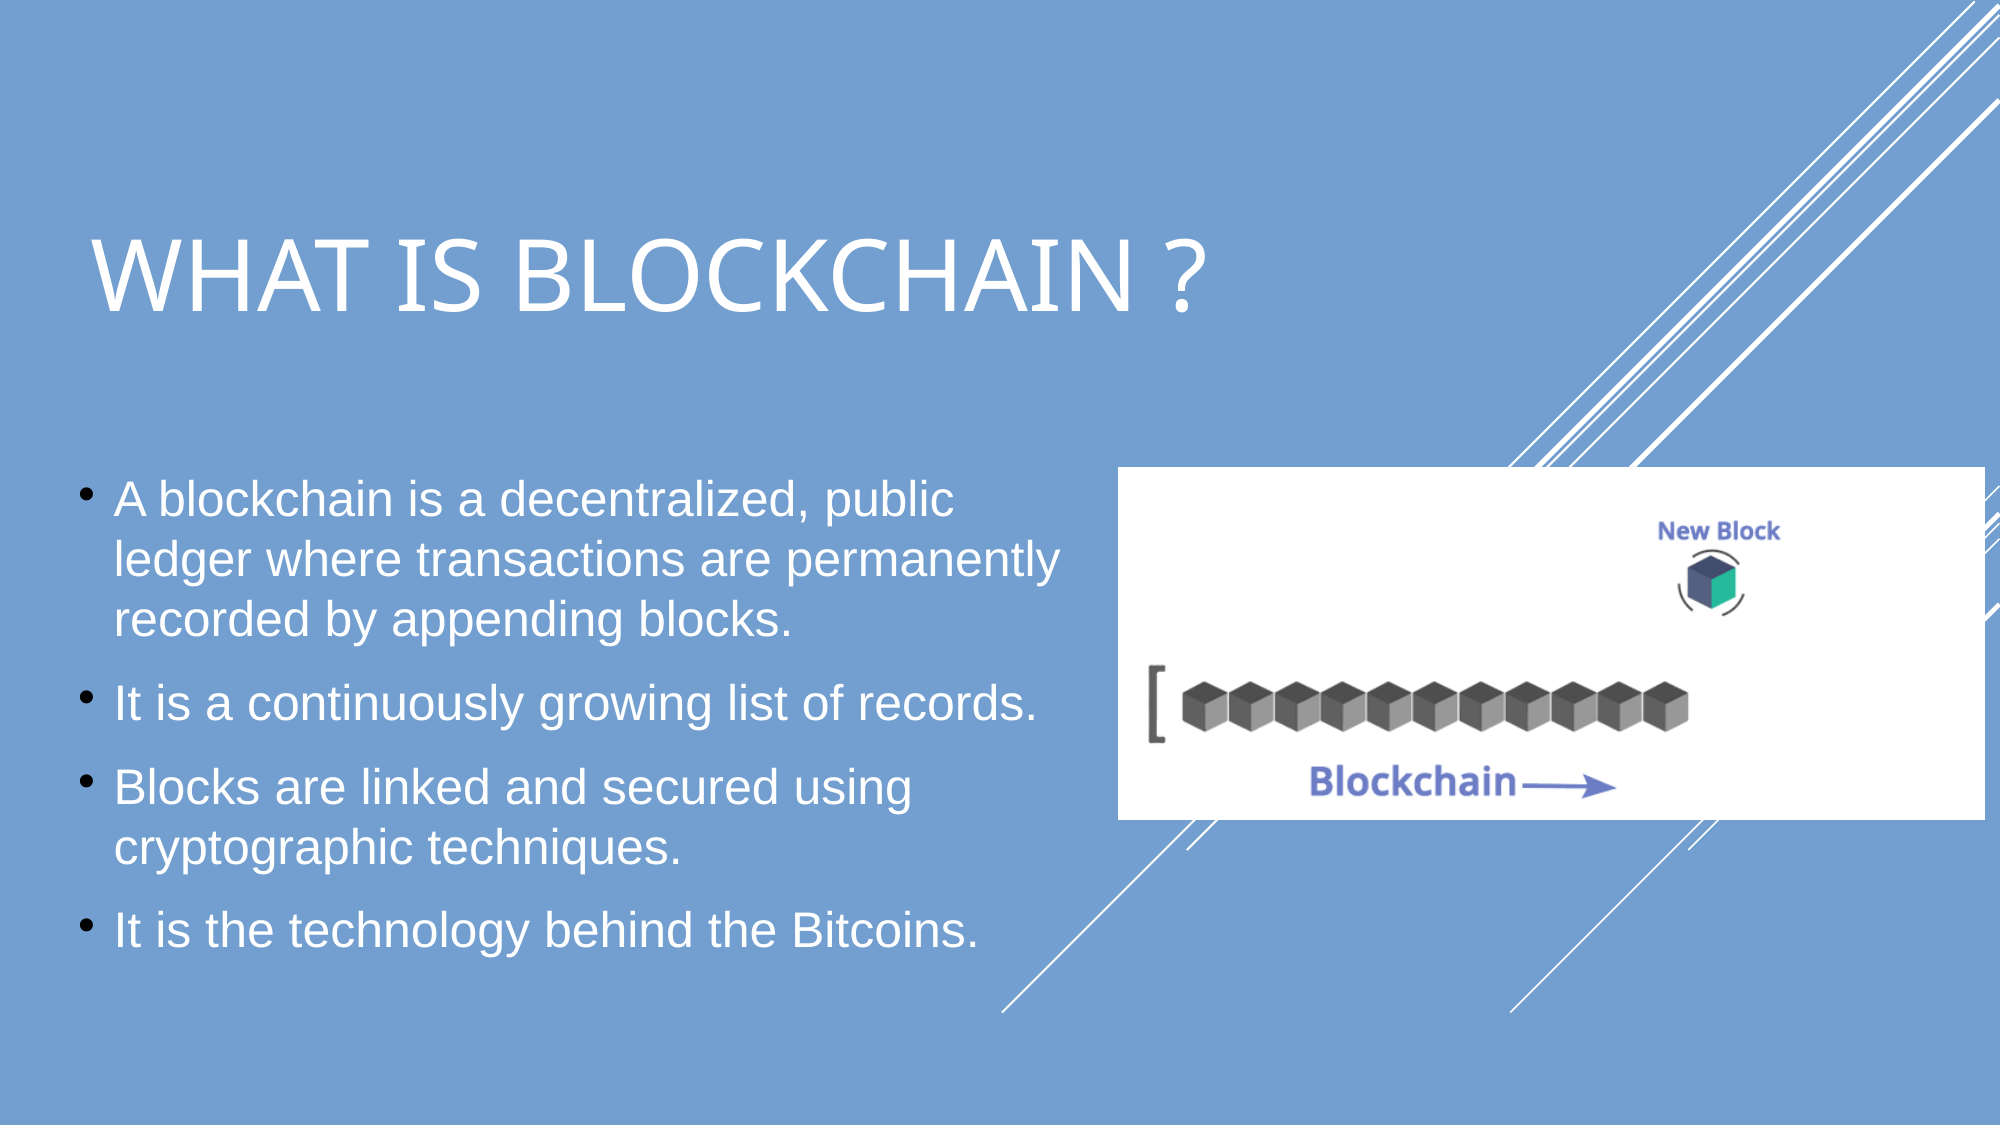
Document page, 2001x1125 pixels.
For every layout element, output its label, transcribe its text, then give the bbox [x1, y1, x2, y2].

picture [1118, 467, 1985, 820]
text_box What is blockchain ? [75, 0, 1388, 339]
text_box A blockchain is a decentralized, public ledger where transactions are permanently recorded by appending blocks. It is a continuously growing list of records. Blocks are linked and secured using cryptographic techniques. It is the technology behind the Bitcoins. [63, 459, 1089, 1050]
